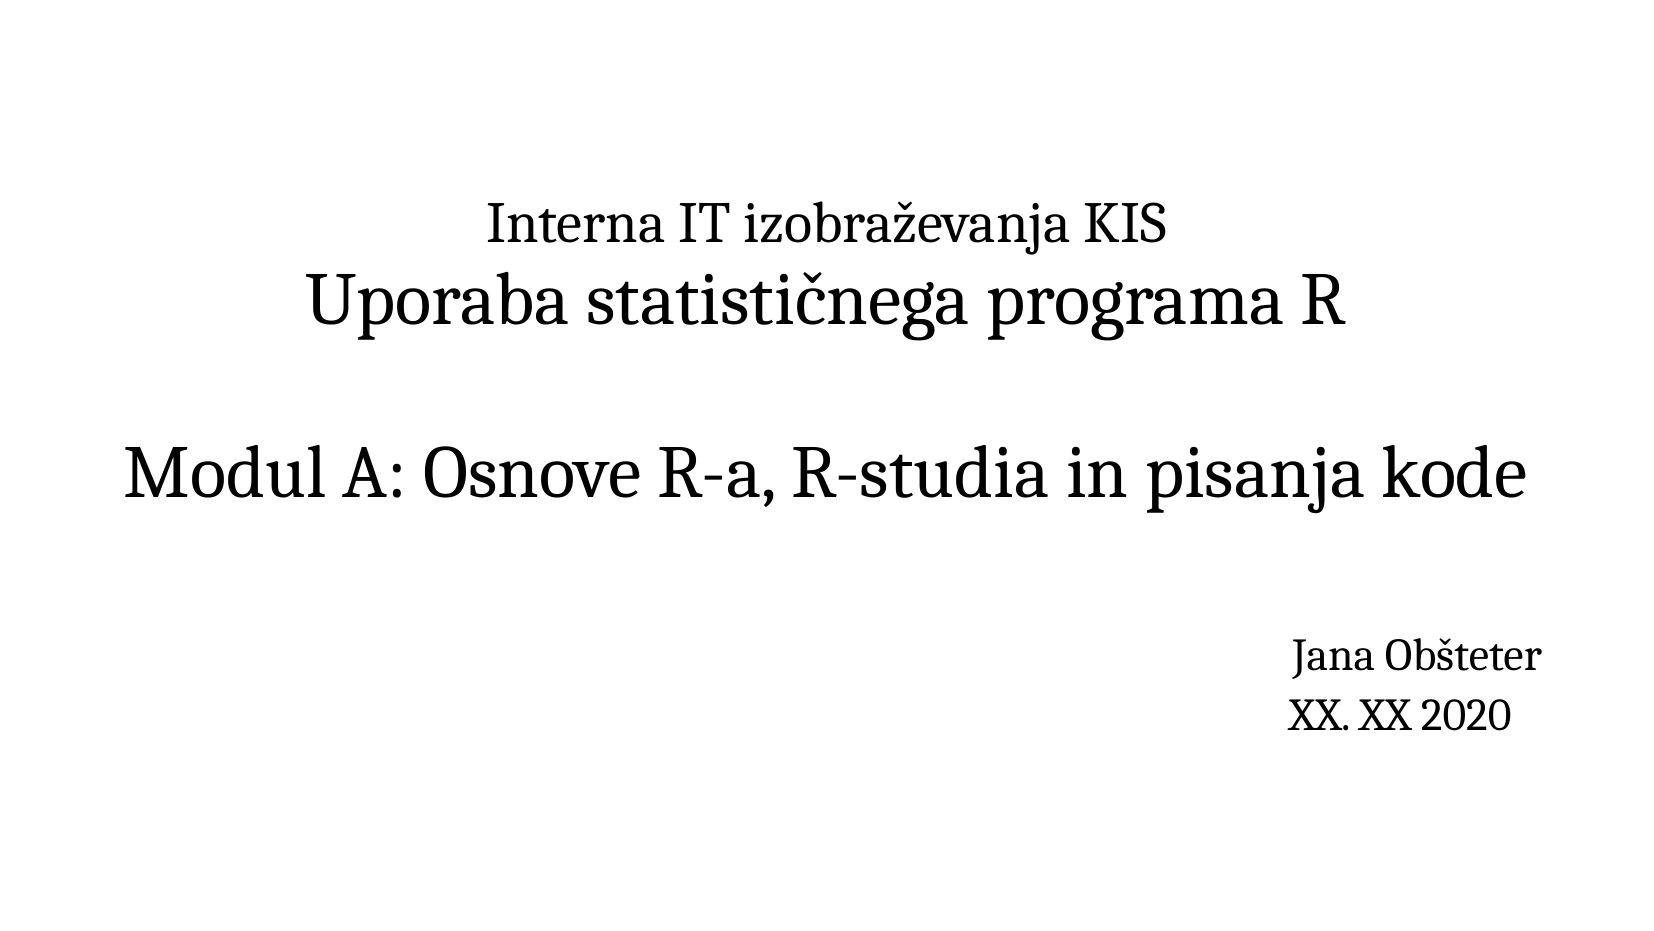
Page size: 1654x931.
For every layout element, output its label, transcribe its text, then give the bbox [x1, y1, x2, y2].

title Interna IT izobraževanja KIS Uporaba statističnega programa R Modul A: Osnove R-a, R-studia in pisanja kode Jana Obšteter XX. XX 2020 [82, 34, 1571, 898]
